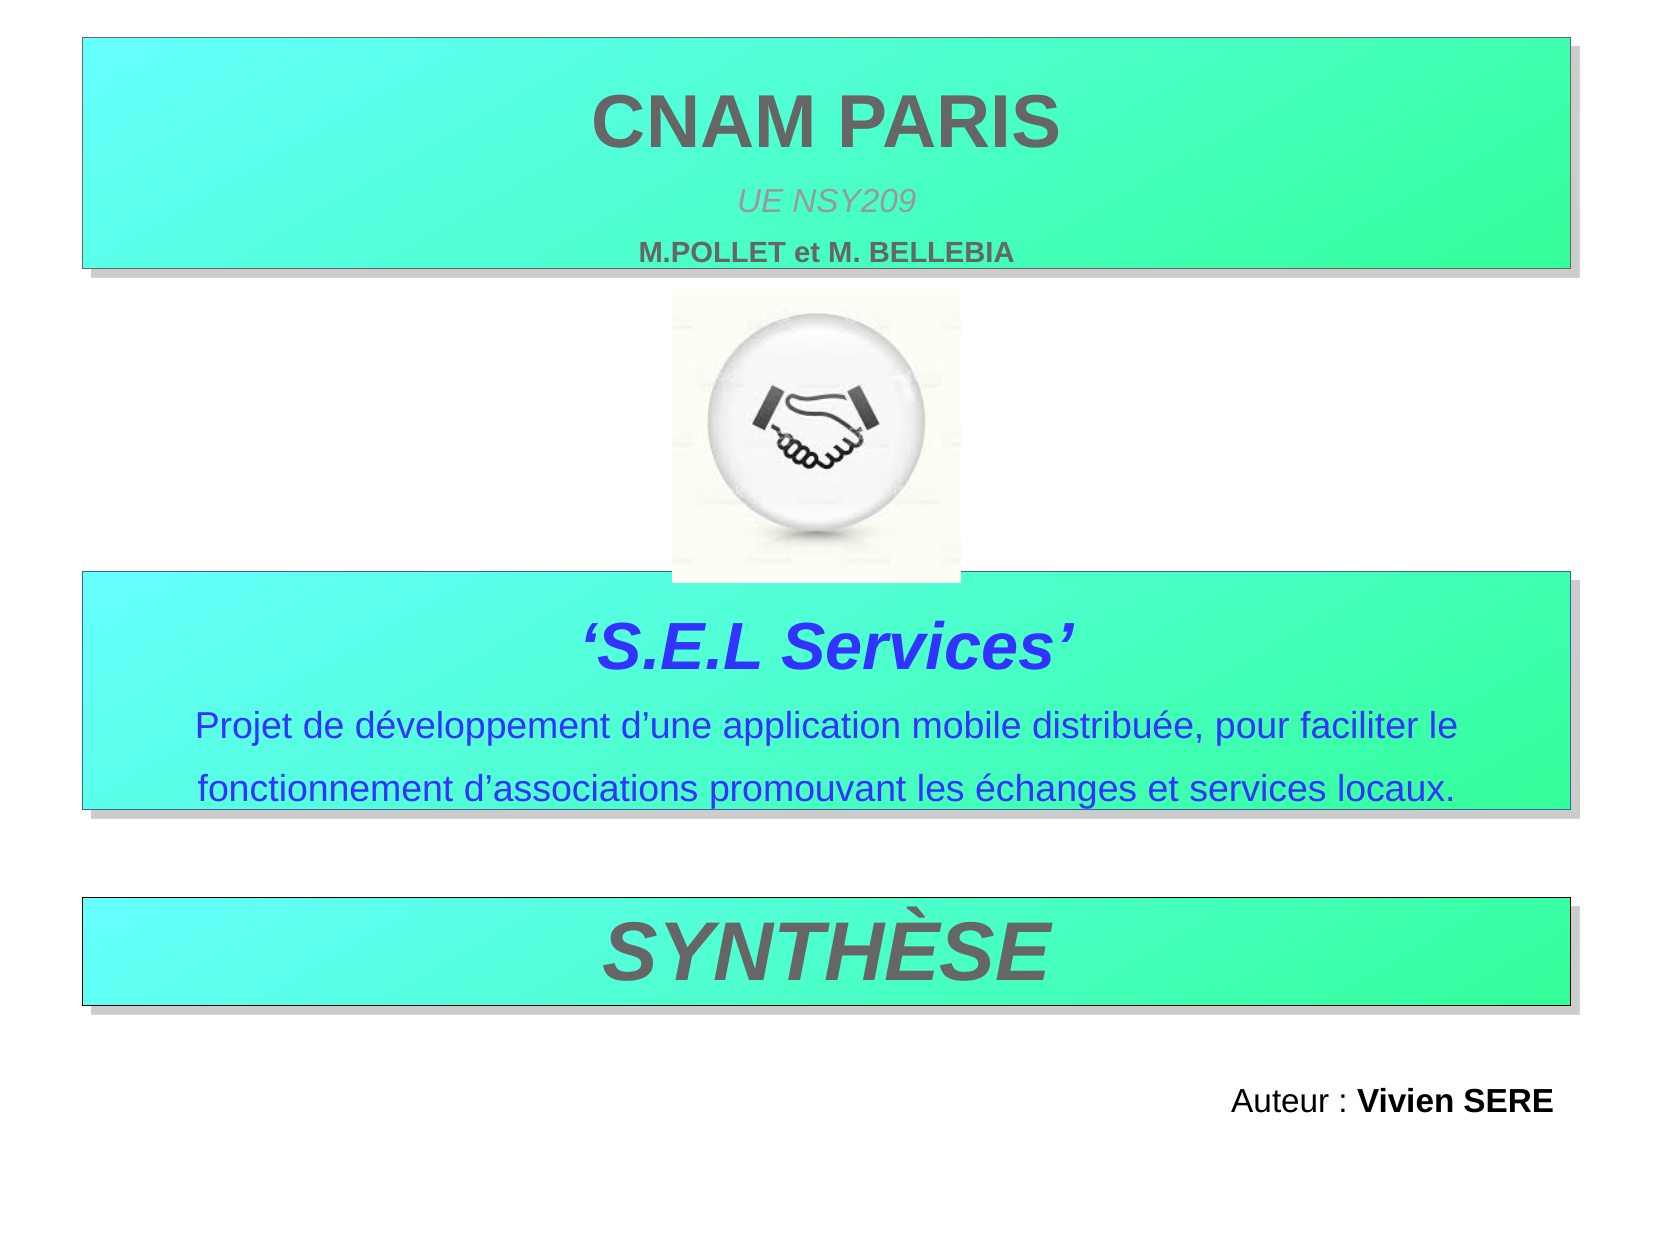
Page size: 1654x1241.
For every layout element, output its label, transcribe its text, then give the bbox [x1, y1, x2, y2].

subtitle ‘S.E.L Services’ Projet de développement d’une application mobile distribuée, pour faciliter le fonctionnement d’associations promouvant les échanges et services locaux. [82, 584, 1571, 797]
picture [672, 289, 961, 583]
text_box Auteur : Vivien SERE [1216, 1074, 1571, 1164]
title CNAM PARIS UE NSY209 M.POLLET et M. BELLEBIA [82, 49, 1571, 257]
text_box SYNTHÈSE [82, 897, 1571, 1006]
